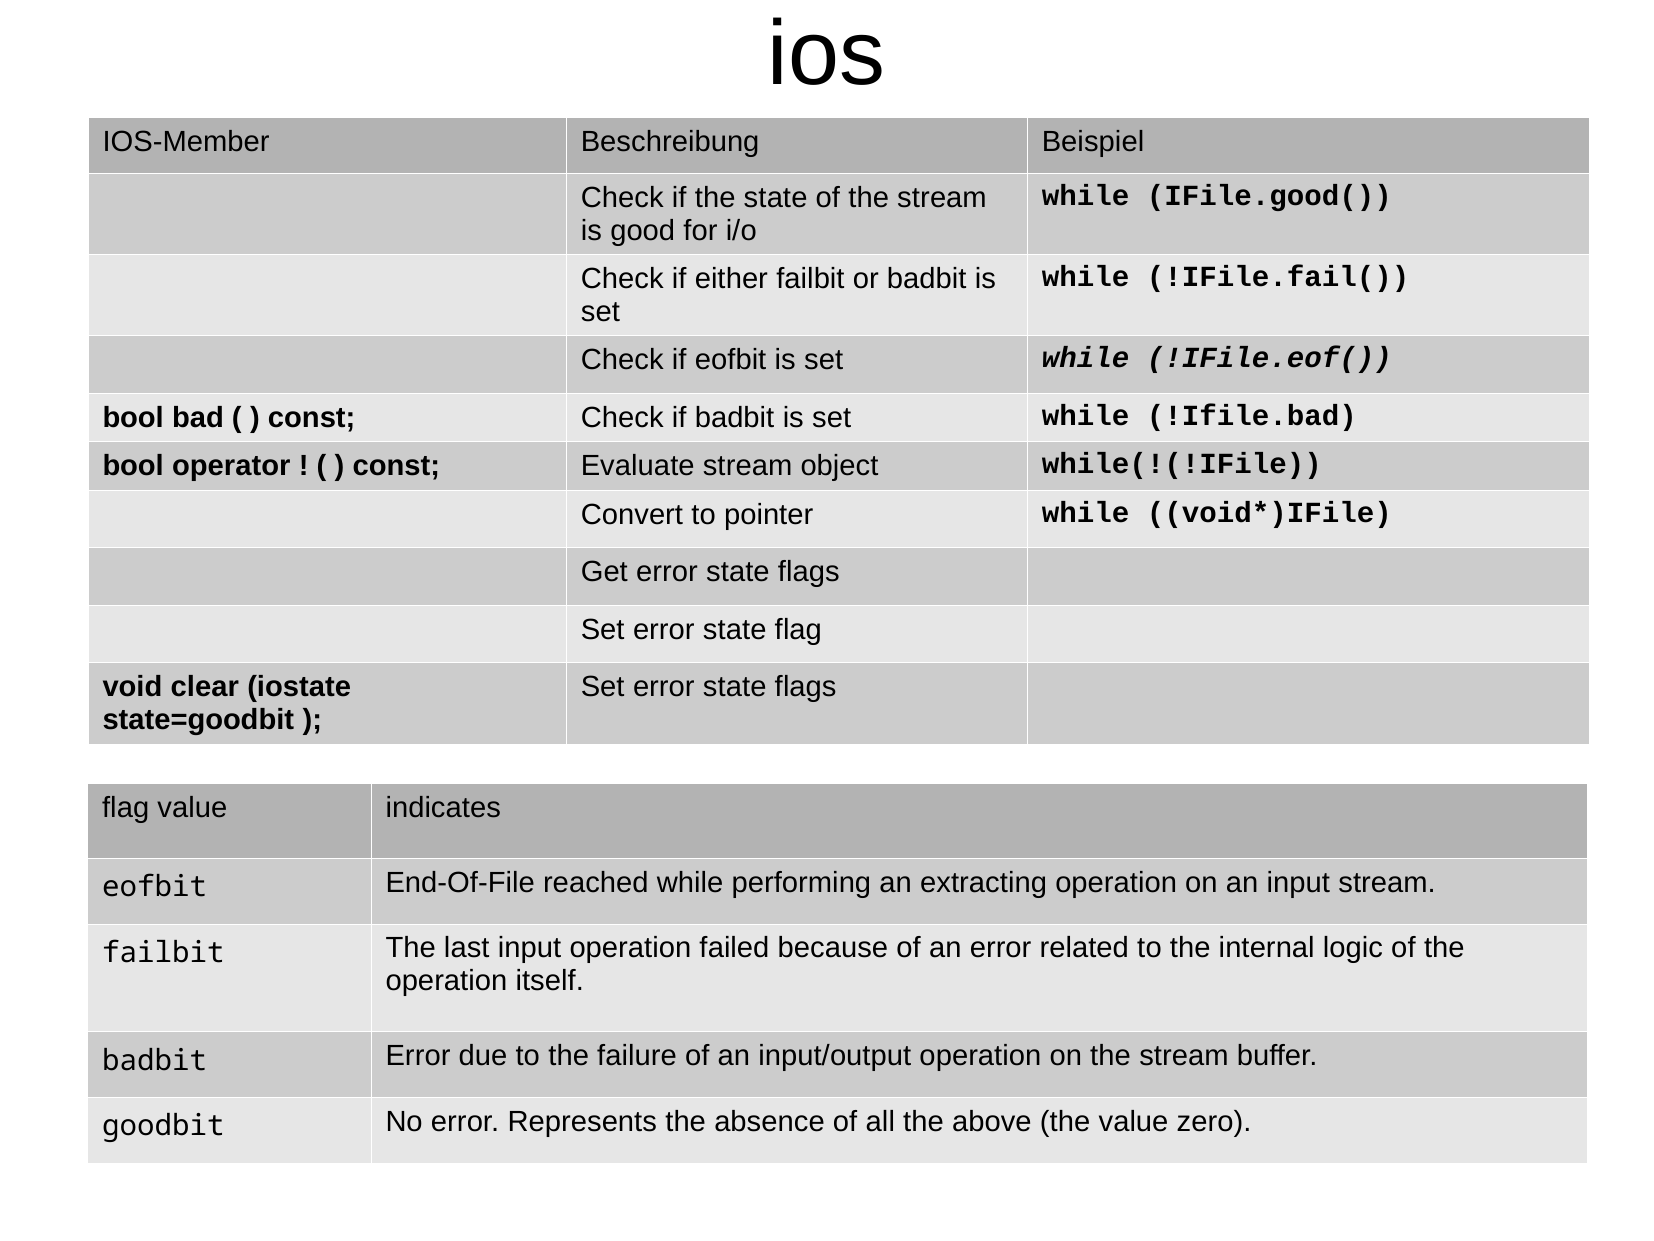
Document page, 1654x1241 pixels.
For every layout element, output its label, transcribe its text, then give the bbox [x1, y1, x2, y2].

table_cell badbit [88, 1032, 371, 1097]
table_cell [1028, 663, 1589, 744]
table_header Beschreibung [567, 118, 1027, 173]
table_cell bool operator ! ( ) const; [89, 442, 566, 490]
table_cell No error. Represents the absence of all the above (the value zero). [372, 1098, 1587, 1163]
table_cell Convert to pointer [567, 491, 1027, 547]
table_cell [89, 174, 566, 254]
table_cell Evaluate stream object [567, 442, 1027, 490]
table_cell Check if the state of the stream is good for i/o [567, 174, 1027, 254]
table_cell Get error state flags [567, 548, 1027, 605]
table_cell Set error state flag [567, 606, 1027, 662]
table_cell failbit [88, 925, 371, 1031]
table_cell bool bad ( ) const; [89, 394, 566, 441]
table_cell while (!IFile.eof()) [1028, 336, 1589, 393]
table_cell while ((void*)IFile) [1028, 491, 1589, 547]
table_cell Check if badbit is set [567, 394, 1027, 441]
table_cell [89, 255, 566, 335]
table_header IOS-Member [89, 118, 566, 173]
table_cell [1028, 606, 1589, 662]
table_cell while (!Ifile.bad) [1028, 394, 1589, 441]
table_header flag value [88, 784, 371, 858]
table_cell [89, 606, 566, 662]
table_cell The last input operation failed because of an error related to the internal logic of the operation itself. [372, 925, 1587, 1031]
table_cell Error due to the failure of an input/output operation on the stream buffer. [372, 1032, 1587, 1097]
table_cell while (!IFile.fail()) [1028, 255, 1589, 335]
title ios [82, 0, 1571, 107]
table_header indicates [372, 784, 1587, 858]
table_cell [89, 548, 566, 605]
table_cell void clear (iostate state=goodbit ); [89, 663, 566, 744]
table_header Beispiel [1028, 118, 1589, 173]
table_cell goodbit [88, 1098, 371, 1163]
table_cell [1028, 548, 1589, 605]
table_cell Check if eofbit is set [567, 336, 1027, 393]
table_cell while (IFile.good()) [1028, 174, 1589, 254]
table_cell Set error state flags [567, 663, 1027, 744]
table_cell while(!(!IFile)) [1028, 442, 1589, 490]
table_cell eofbit [88, 859, 371, 924]
table_cell End-Of-File reached while performing an extracting operation on an input stream. [372, 859, 1587, 924]
table_cell Check if either failbit or badbit is set [567, 255, 1027, 335]
table_cell [89, 336, 566, 393]
table_cell [89, 491, 566, 547]
